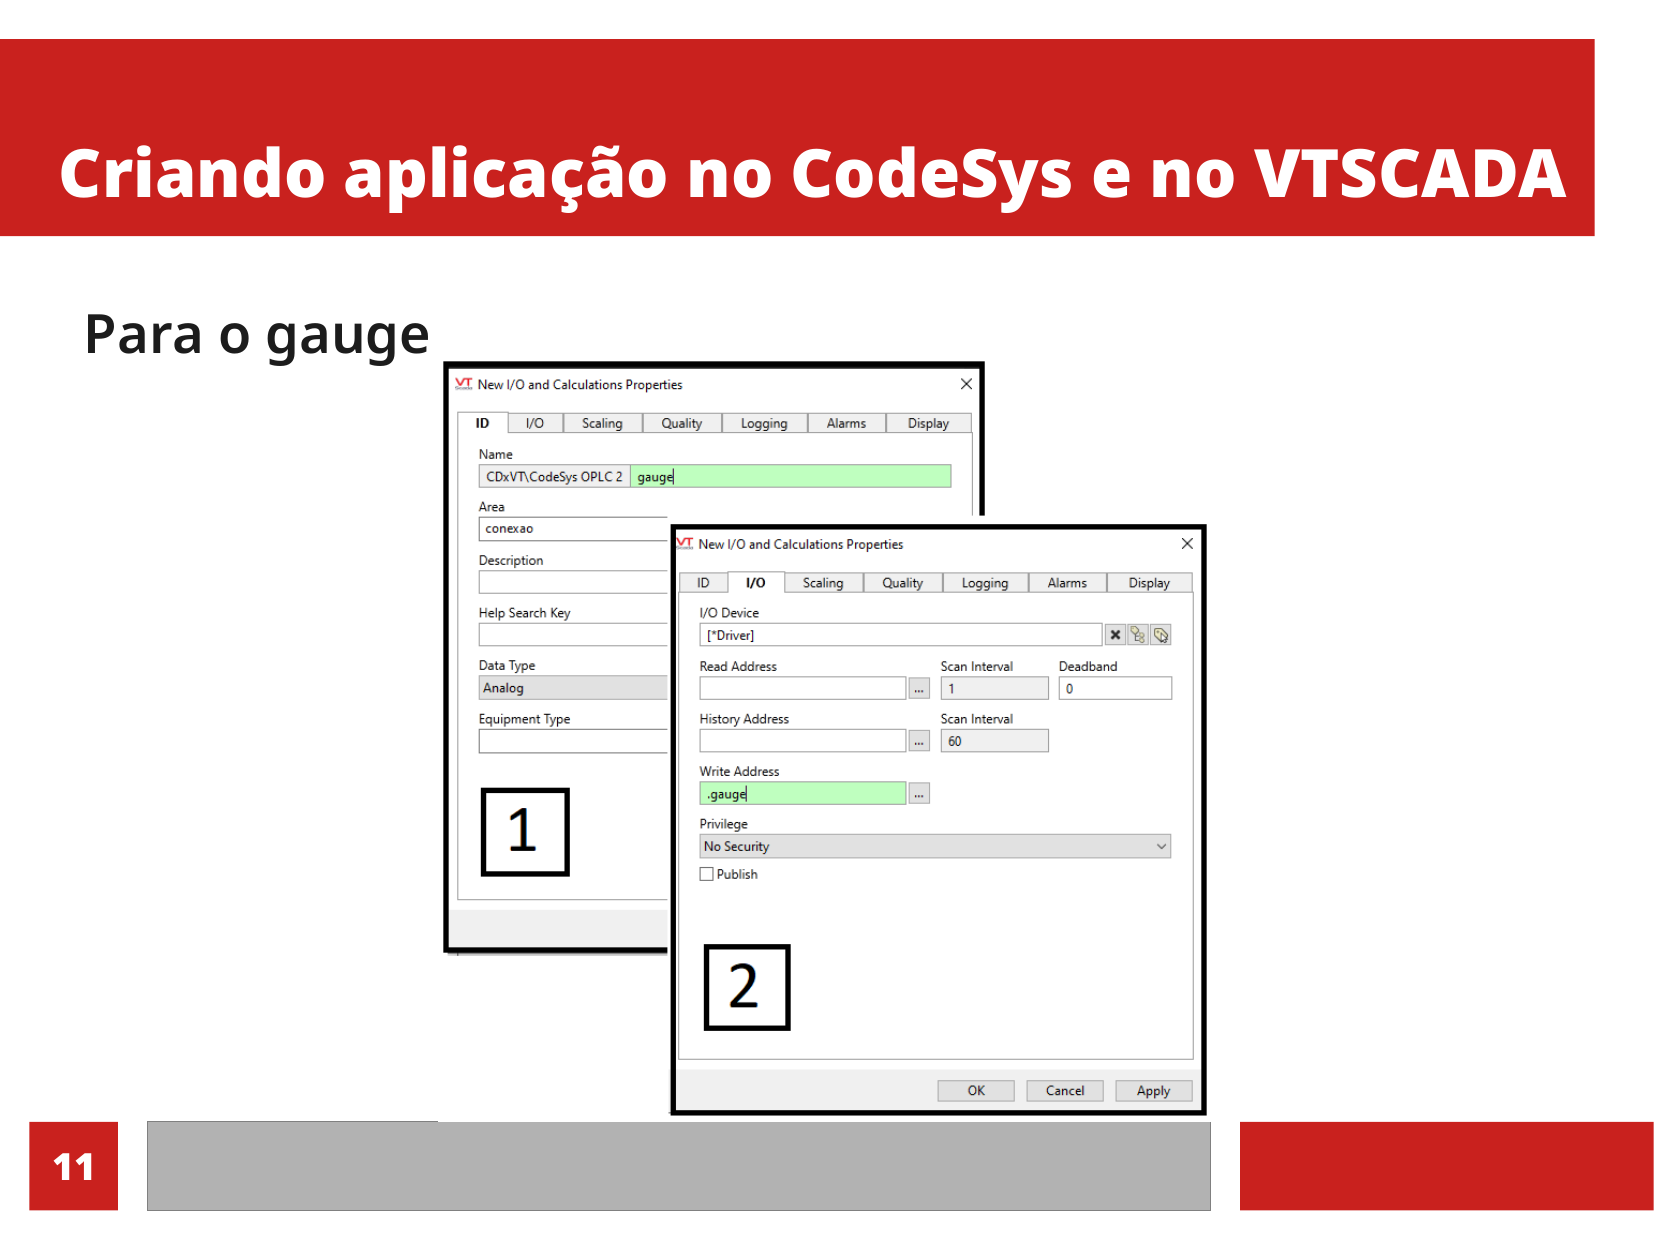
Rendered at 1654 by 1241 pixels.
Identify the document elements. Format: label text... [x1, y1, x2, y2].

picture [438, 356, 1211, 1123]
list Para o gauge [58, 295, 1565, 1063]
title Criando aplicação no CodeSys e no VTSCADA [58, 58, 1595, 217]
